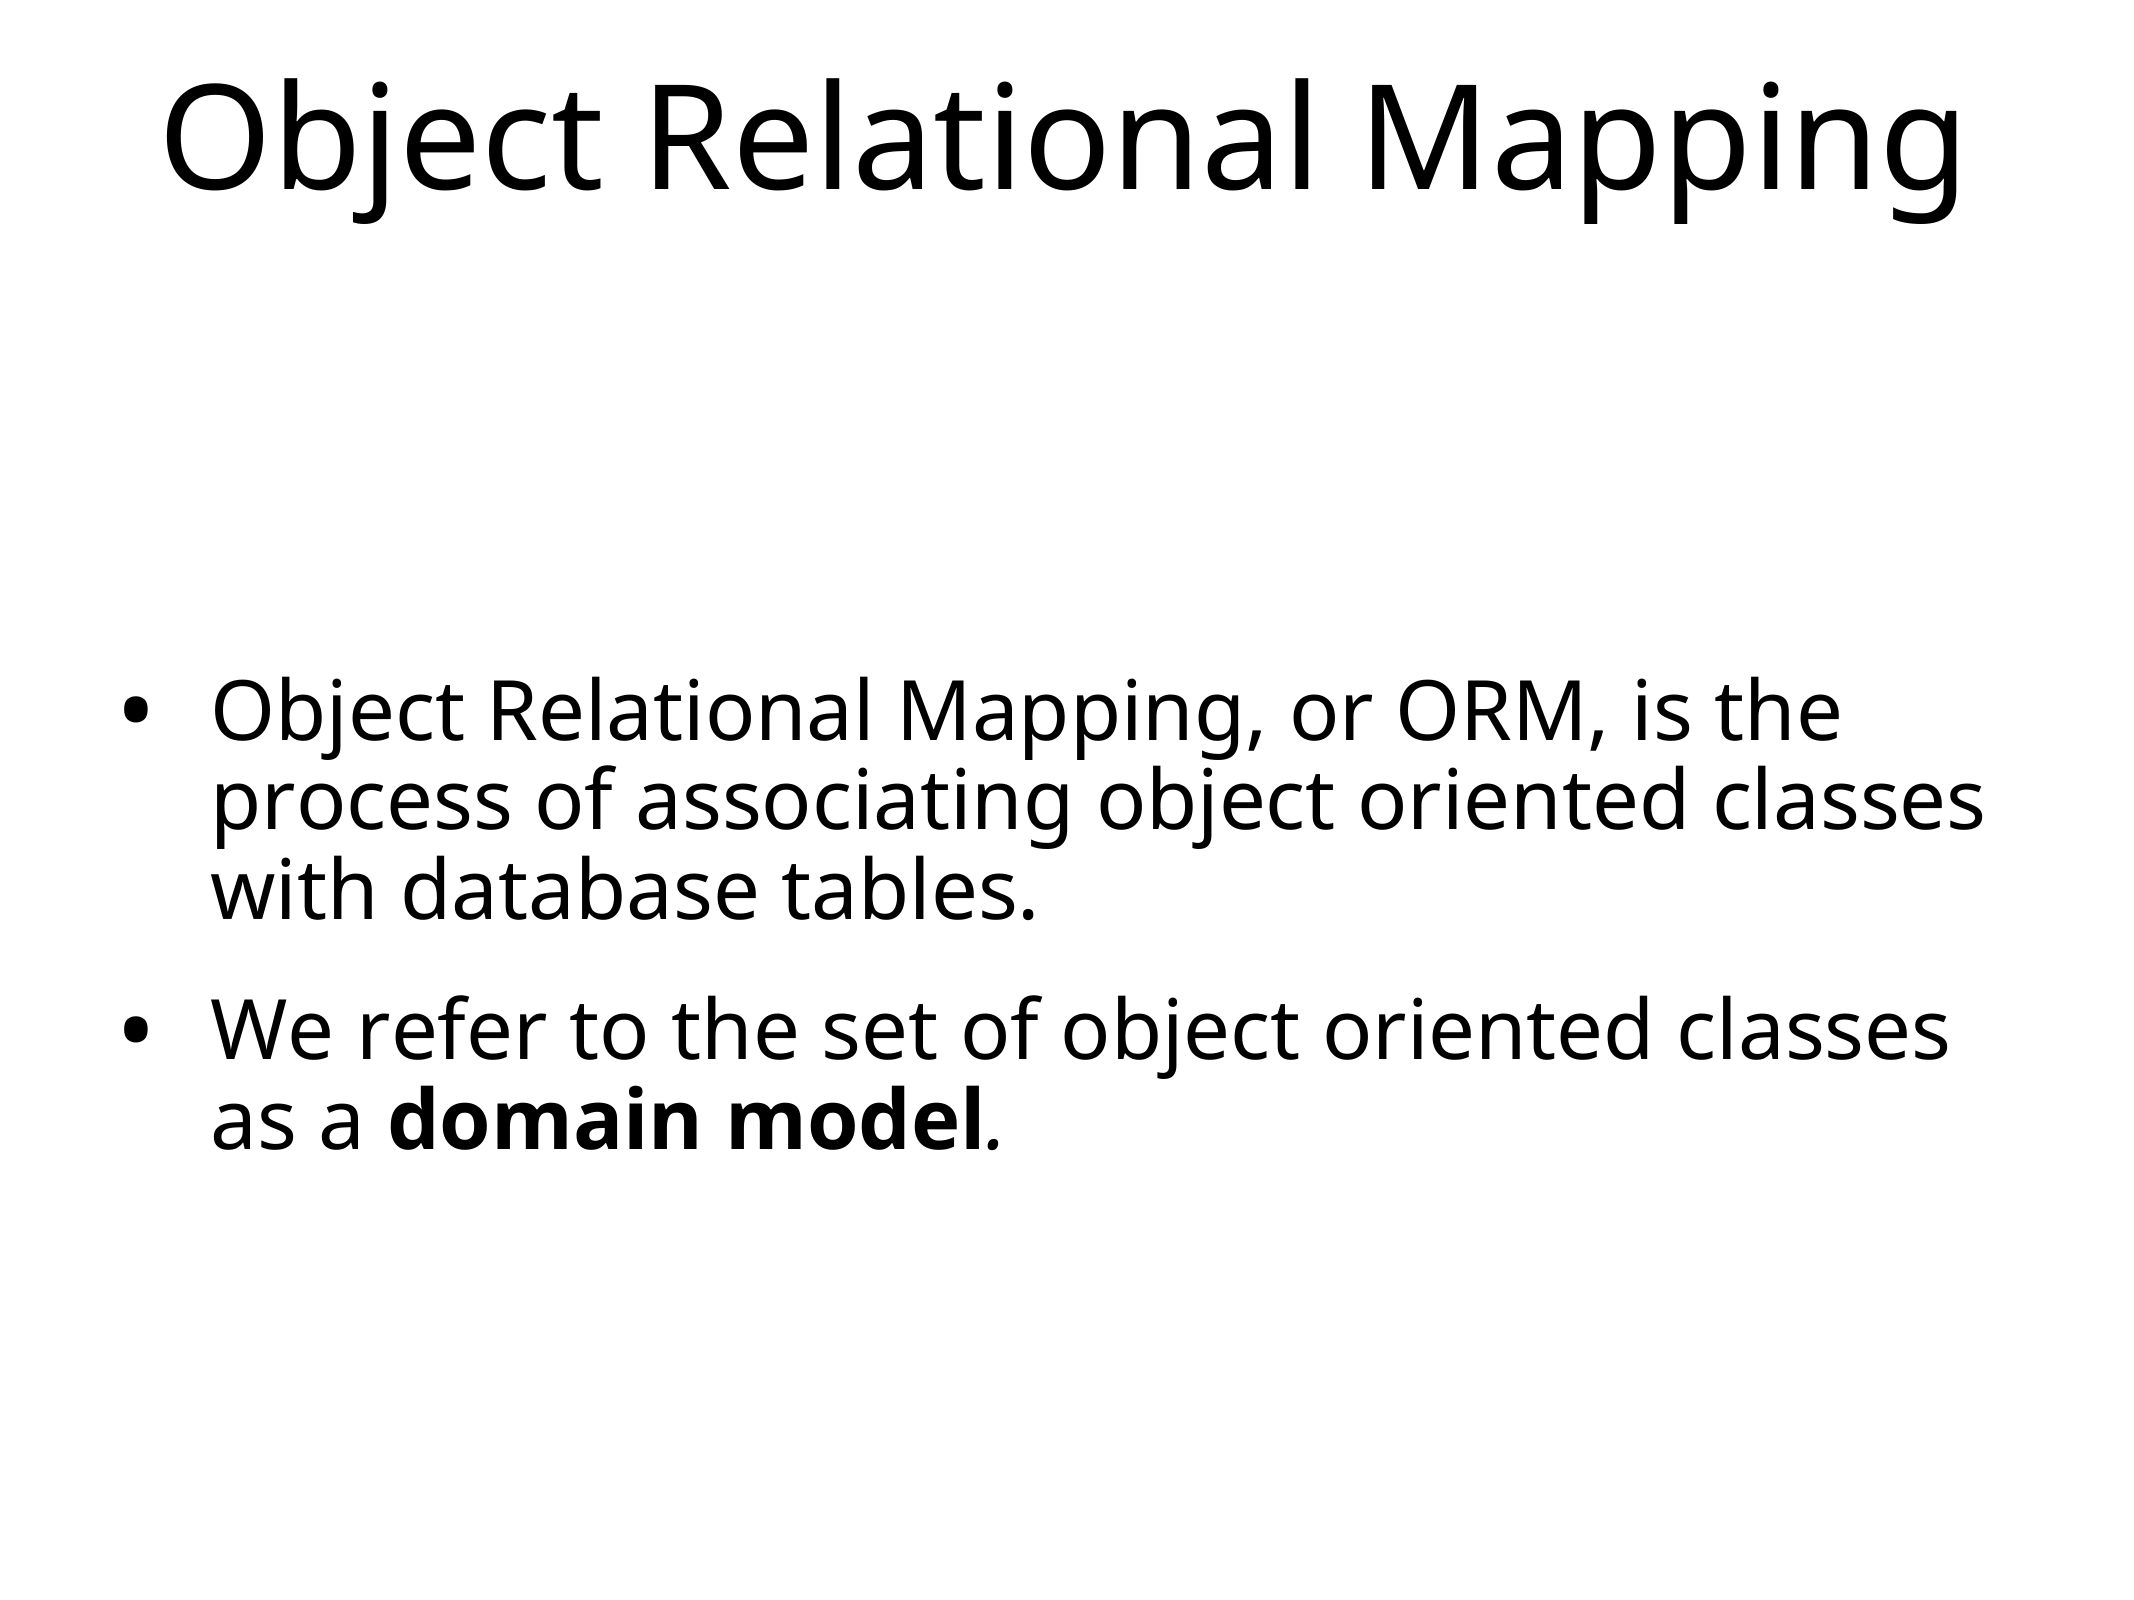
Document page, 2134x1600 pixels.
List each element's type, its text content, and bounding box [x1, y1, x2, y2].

list Object Relational Mapping, or ORM, is the process of associating object oriented classes with database tables. We refer to the set of object oriented classes as a domain model. [56, 281, 2065, 1555]
title Object Relational Mapping [60, 41, 2069, 244]
